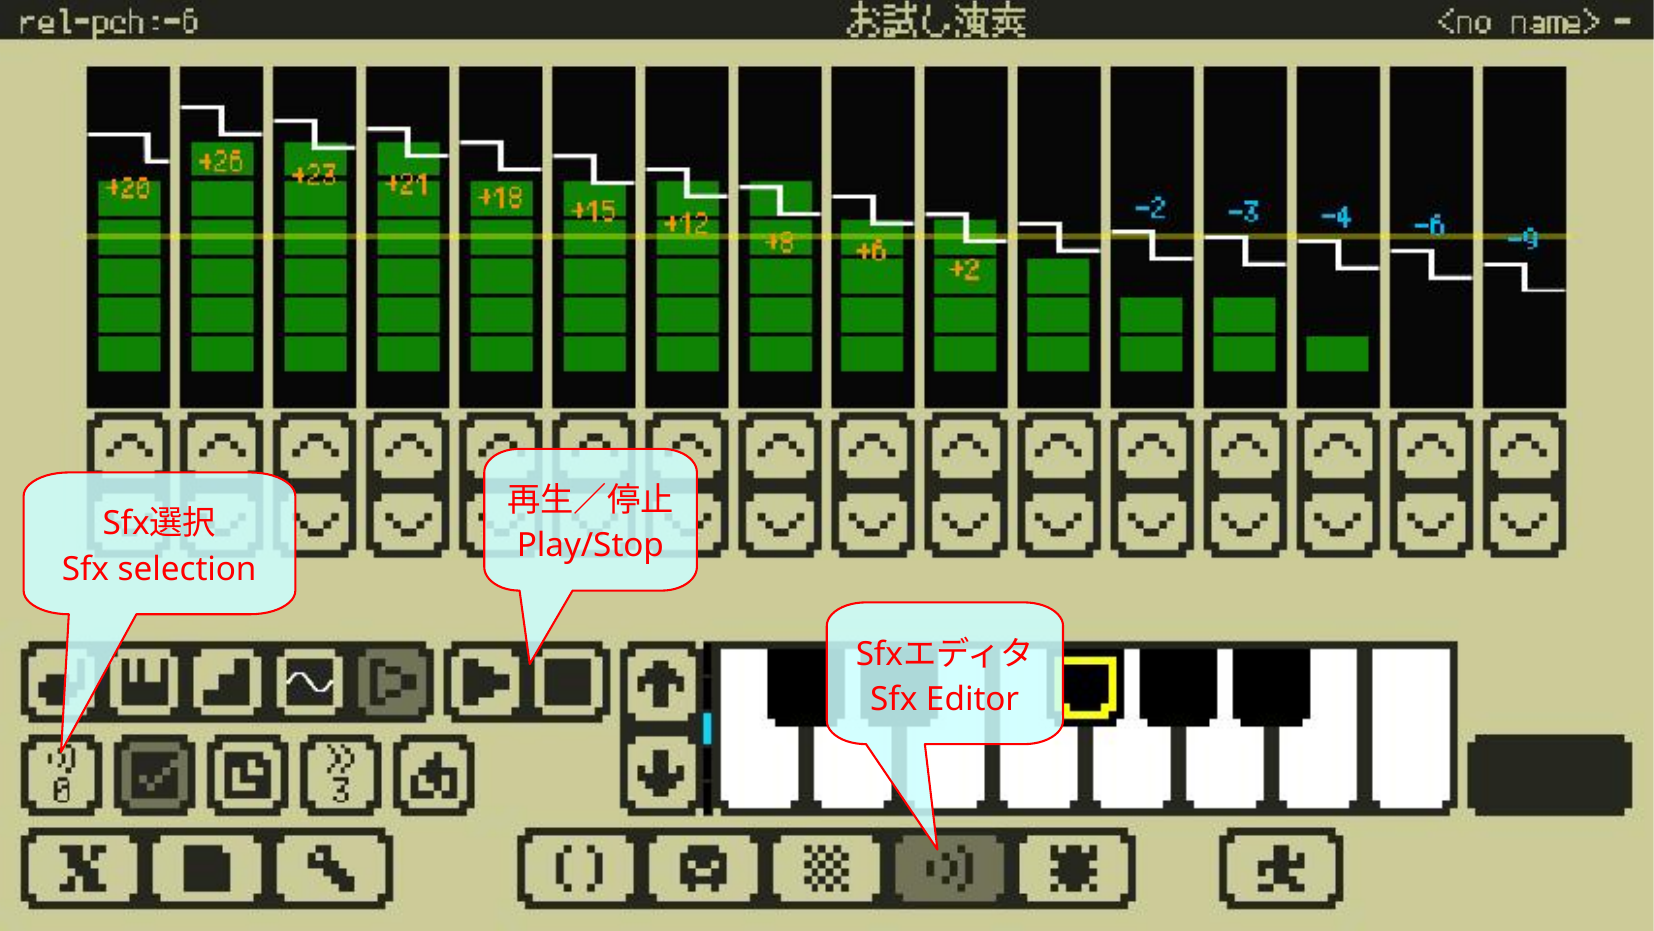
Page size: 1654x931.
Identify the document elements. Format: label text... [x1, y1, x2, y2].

text_box Sfx選択 Sfx selection [23, 472, 296, 752]
text_box Sfxエディタ Sfx Editor [826, 602, 1064, 850]
text_box 再生／停止 Play/Stop [484, 448, 697, 665]
picture [0, 0, 1654, 931]
